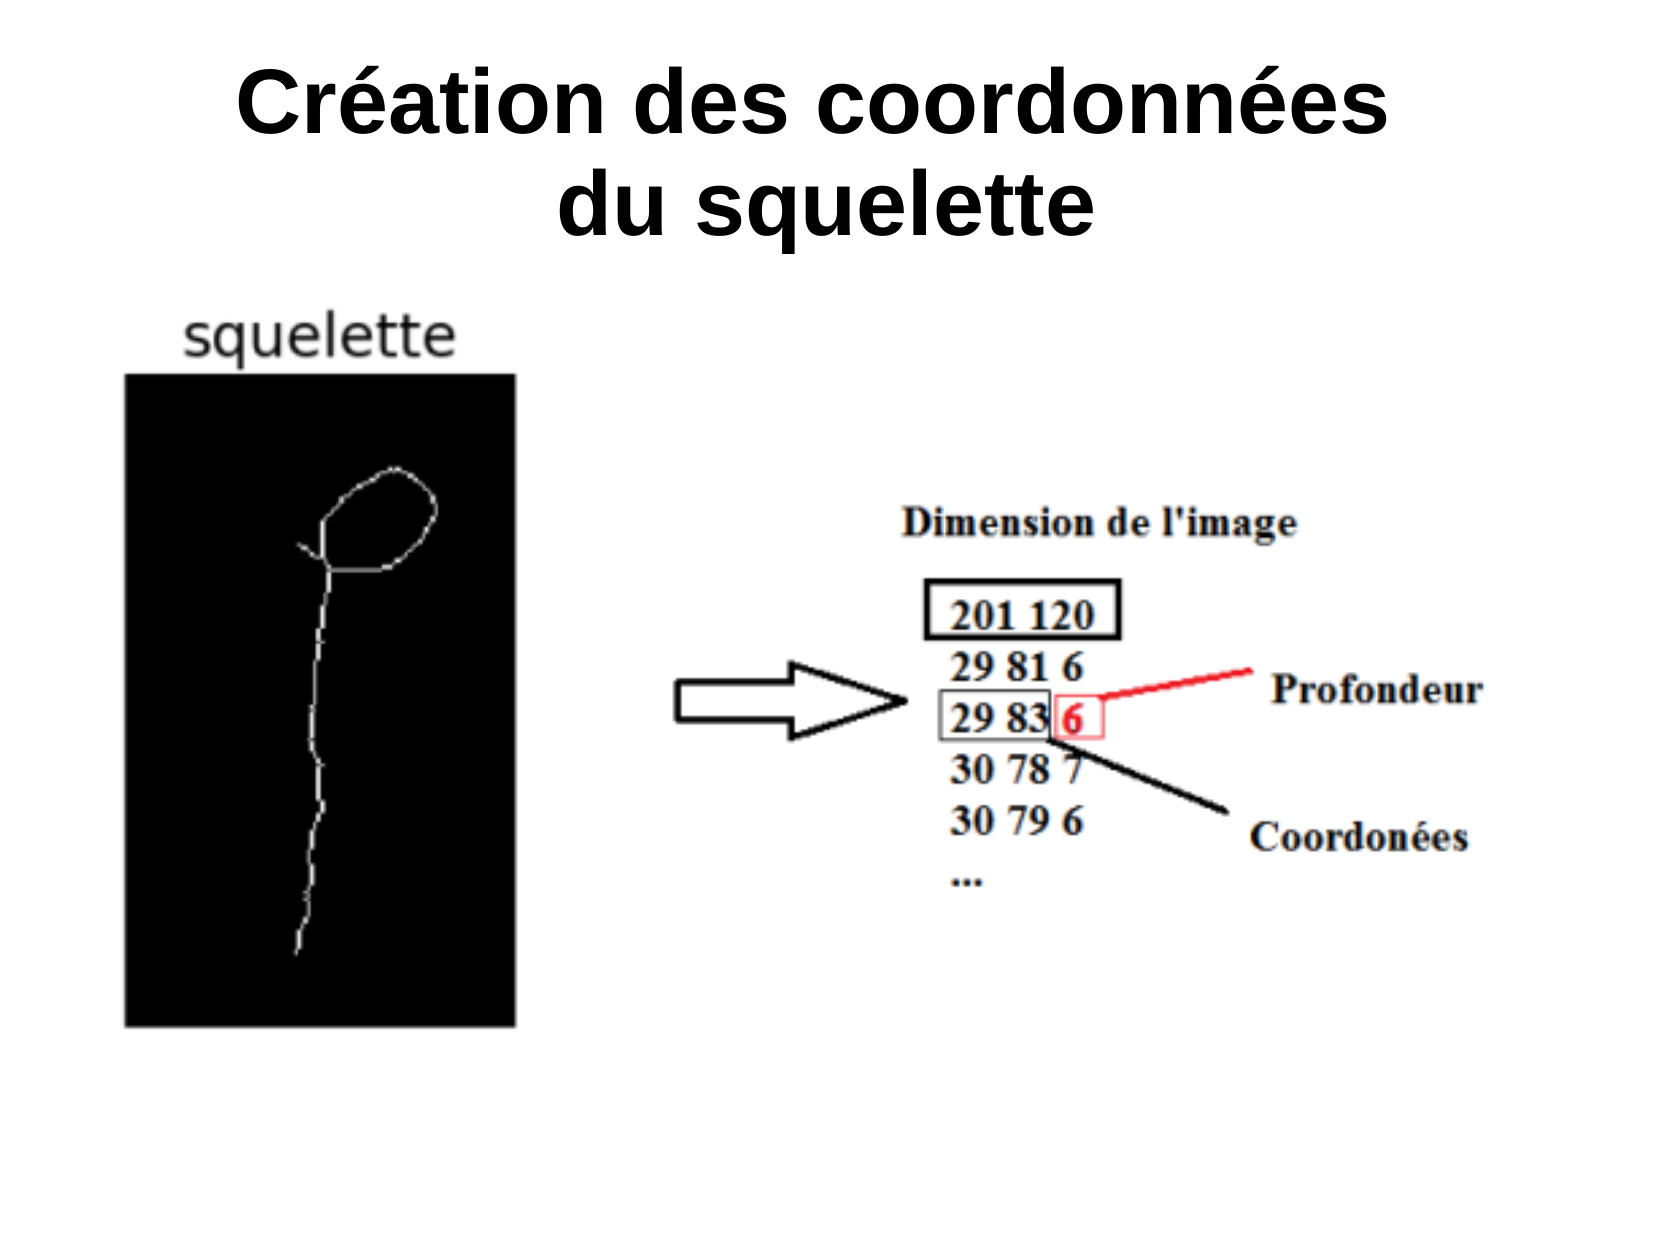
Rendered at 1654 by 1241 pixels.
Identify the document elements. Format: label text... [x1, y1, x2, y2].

title Création des coordonnées du squelette [82, 49, 1571, 257]
picture [82, 288, 556, 1052]
picture [566, 336, 1646, 1052]
